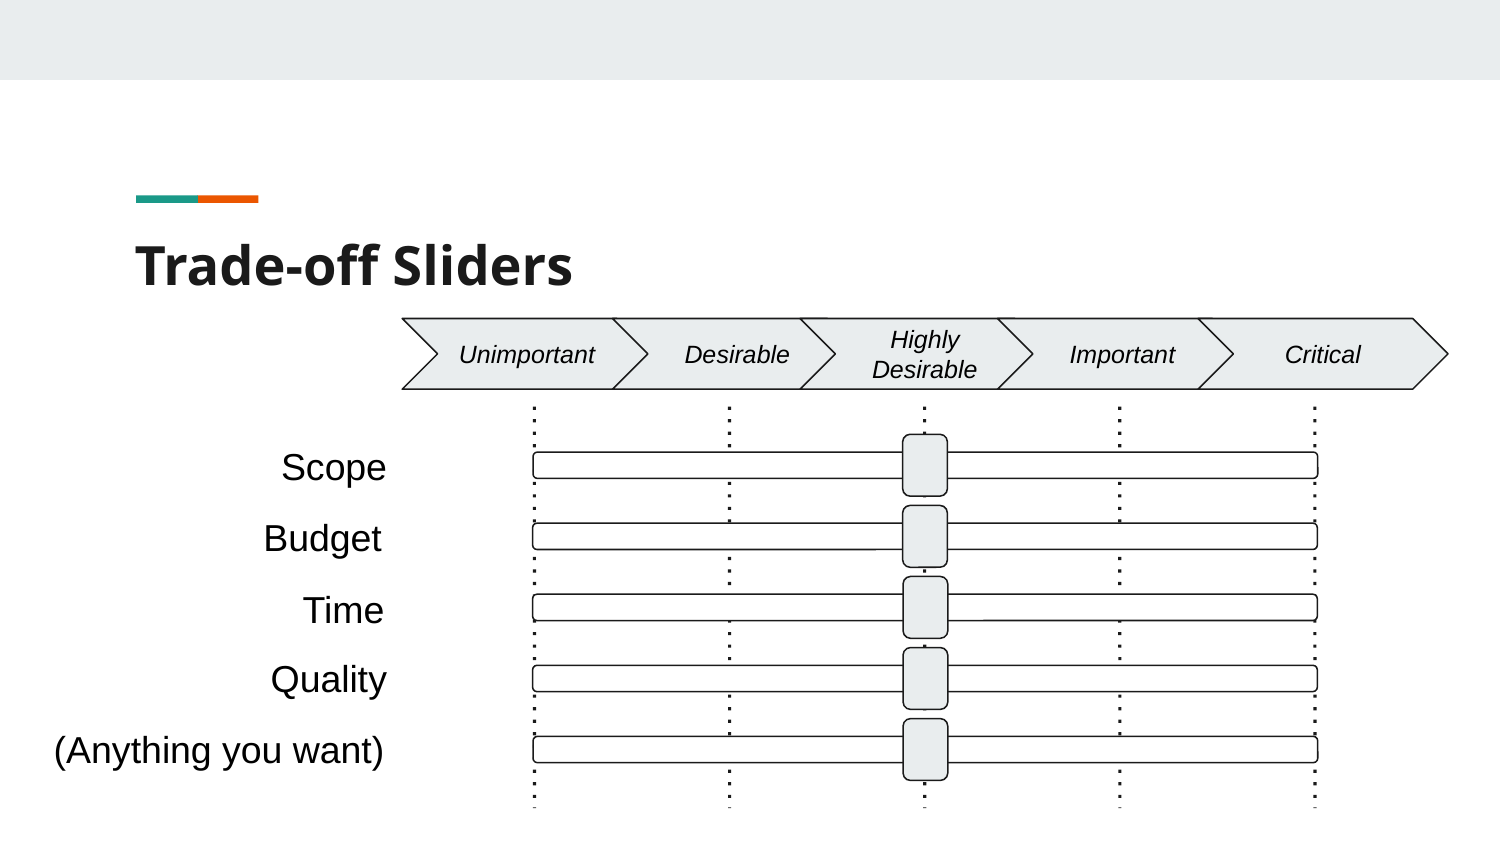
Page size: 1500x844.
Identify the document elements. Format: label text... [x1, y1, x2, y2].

text_box Scope [29, 427, 402, 517]
text_box [533, 434, 1318, 497]
text_box Time [26, 571, 400, 660]
text_box Important [997, 318, 1232, 390]
text_box (Anything you want) [26, 711, 400, 800]
text_box [532, 647, 1318, 710]
text_box Critical [1197, 318, 1449, 390]
text_box [533, 718, 1318, 781]
text_box [532, 505, 1318, 568]
text_box Budget [29, 498, 397, 571]
title Trade-off Sliders [119, 216, 1381, 305]
text_box Quality [29, 639, 402, 728]
text_box [532, 576, 1318, 639]
text_box Unimportant [402, 318, 646, 390]
text_box Desirable [612, 318, 834, 390]
text_box Highly Desirable [800, 318, 1032, 390]
